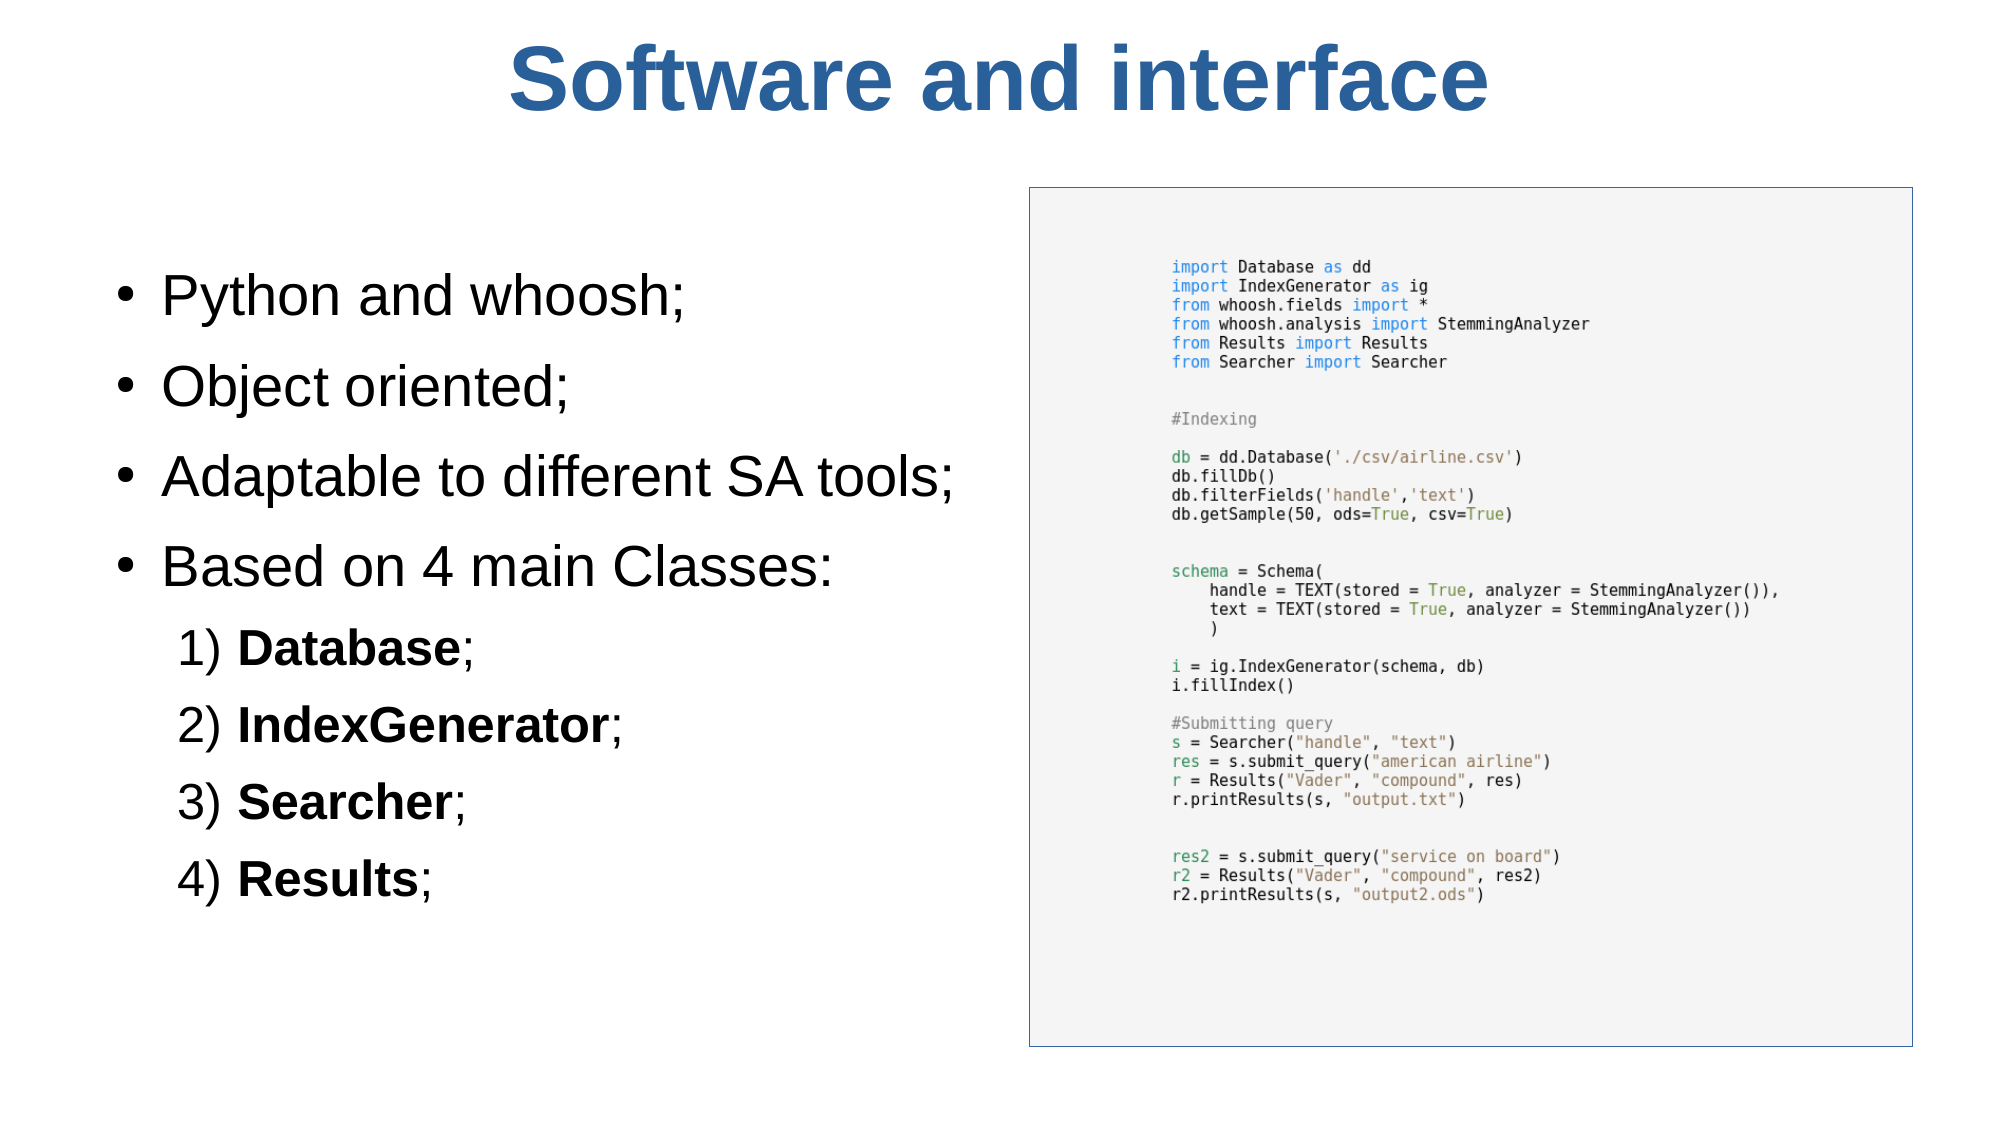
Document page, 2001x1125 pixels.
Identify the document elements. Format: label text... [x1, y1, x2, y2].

picture [1029, 187, 1913, 1047]
list Python and whoosh; Object oriented; Adaptable to different SA tools; Based on 4 main Classes: Database; IndexGenerator; Searcher; Results; [99, 263, 979, 916]
title Software and interface [137, 0, 1863, 188]
